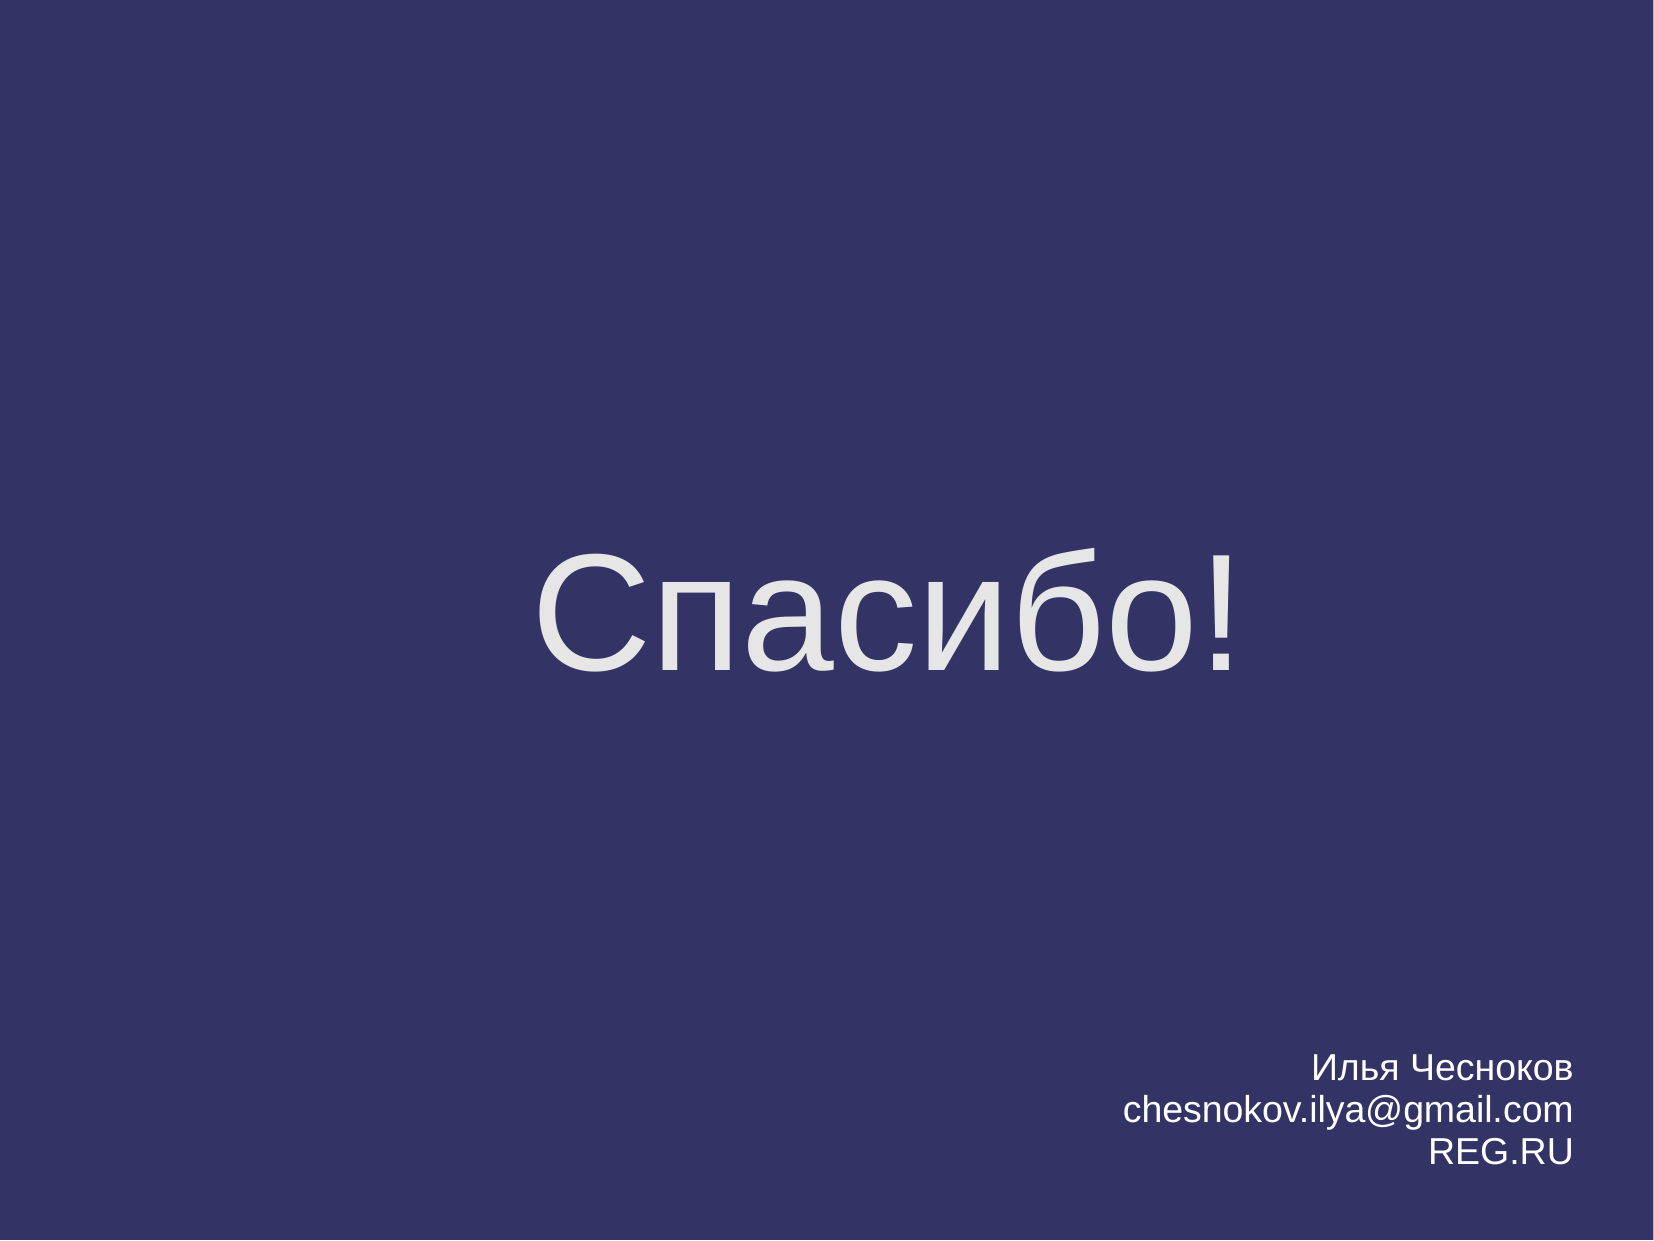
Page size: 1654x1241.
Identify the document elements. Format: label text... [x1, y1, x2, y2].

text_box Илья Чесноков chesnokov.ilya@gmail.com REG.RU [702, 1039, 1589, 1181]
list Спасибо! [131, 519, 1523, 721]
